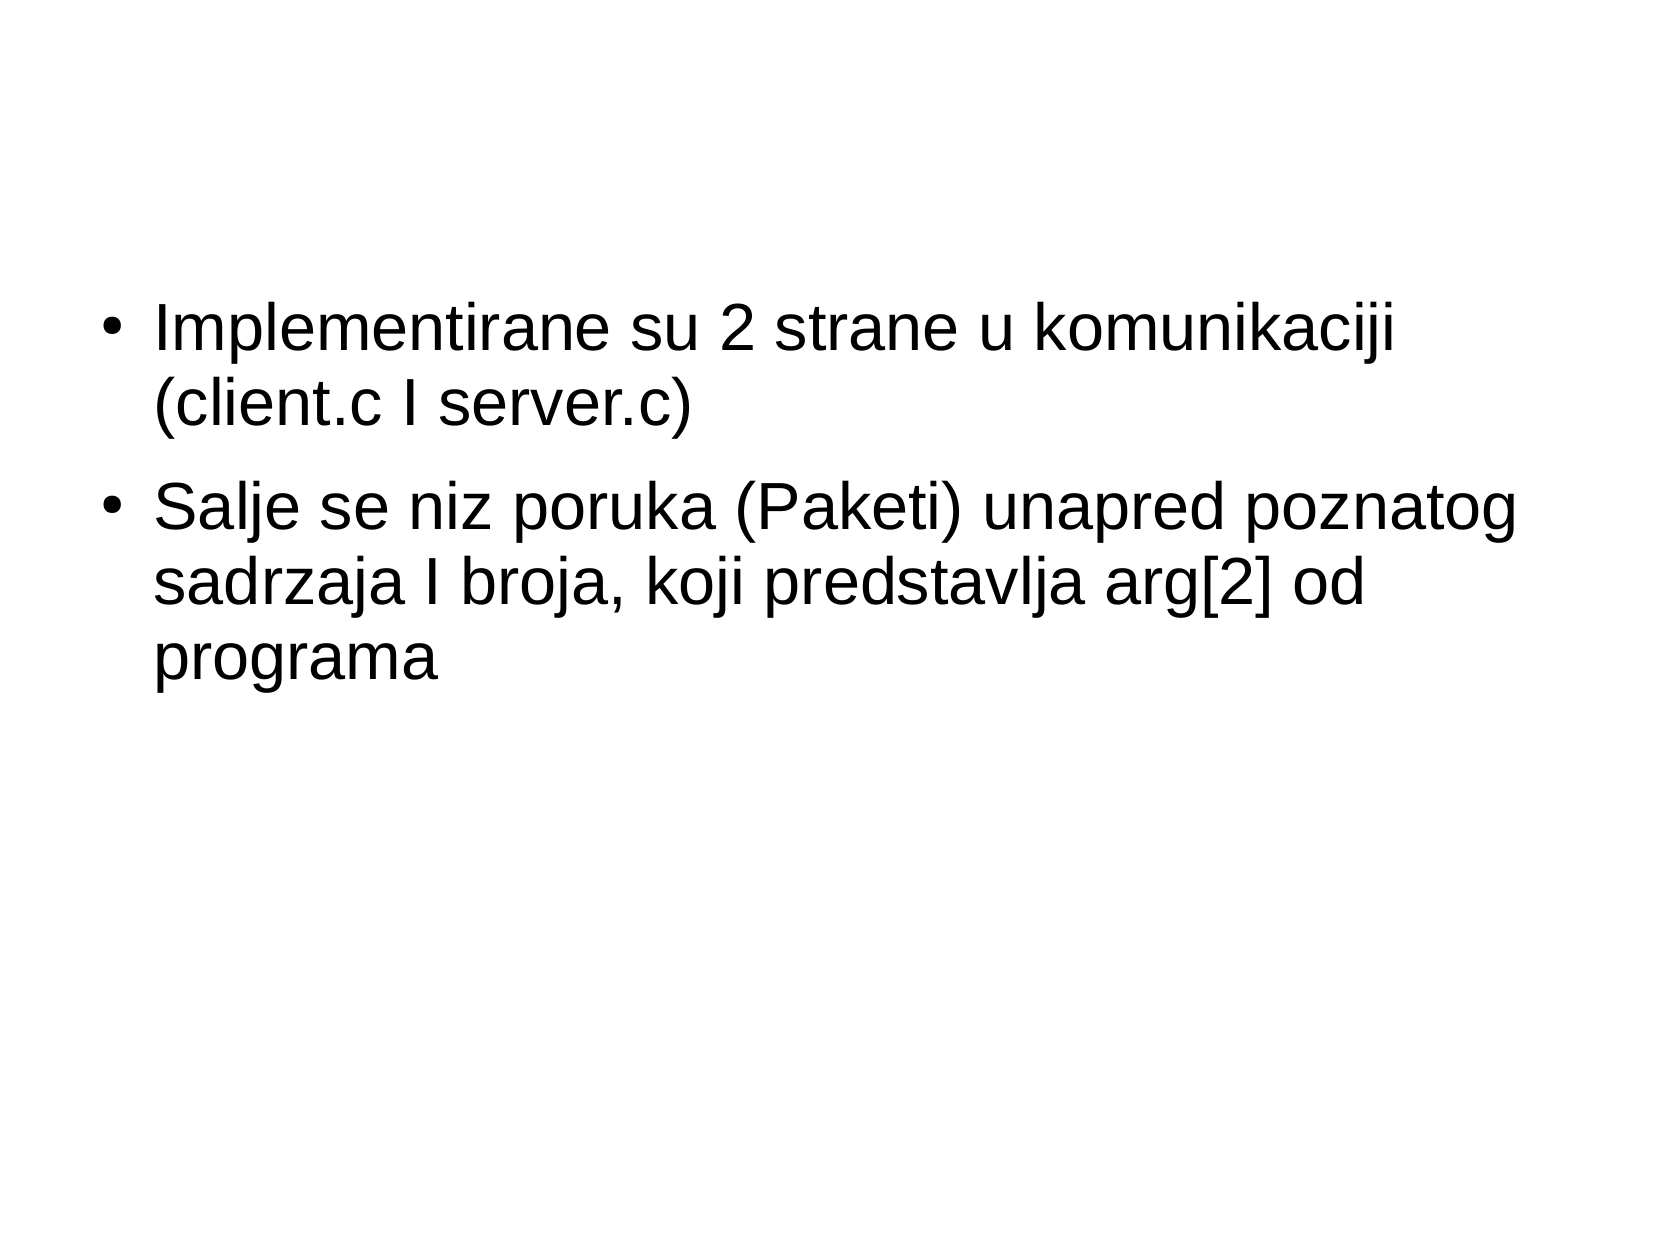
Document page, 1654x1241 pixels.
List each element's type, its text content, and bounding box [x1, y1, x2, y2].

list Implementirane su 2 strane u komunikaciji (client.c I server.c) Salje se niz poruka (Paketi) unapred poznatog sadrzaja I broja, koji predstavlja arg[2] od programa [82, 290, 1571, 1010]
